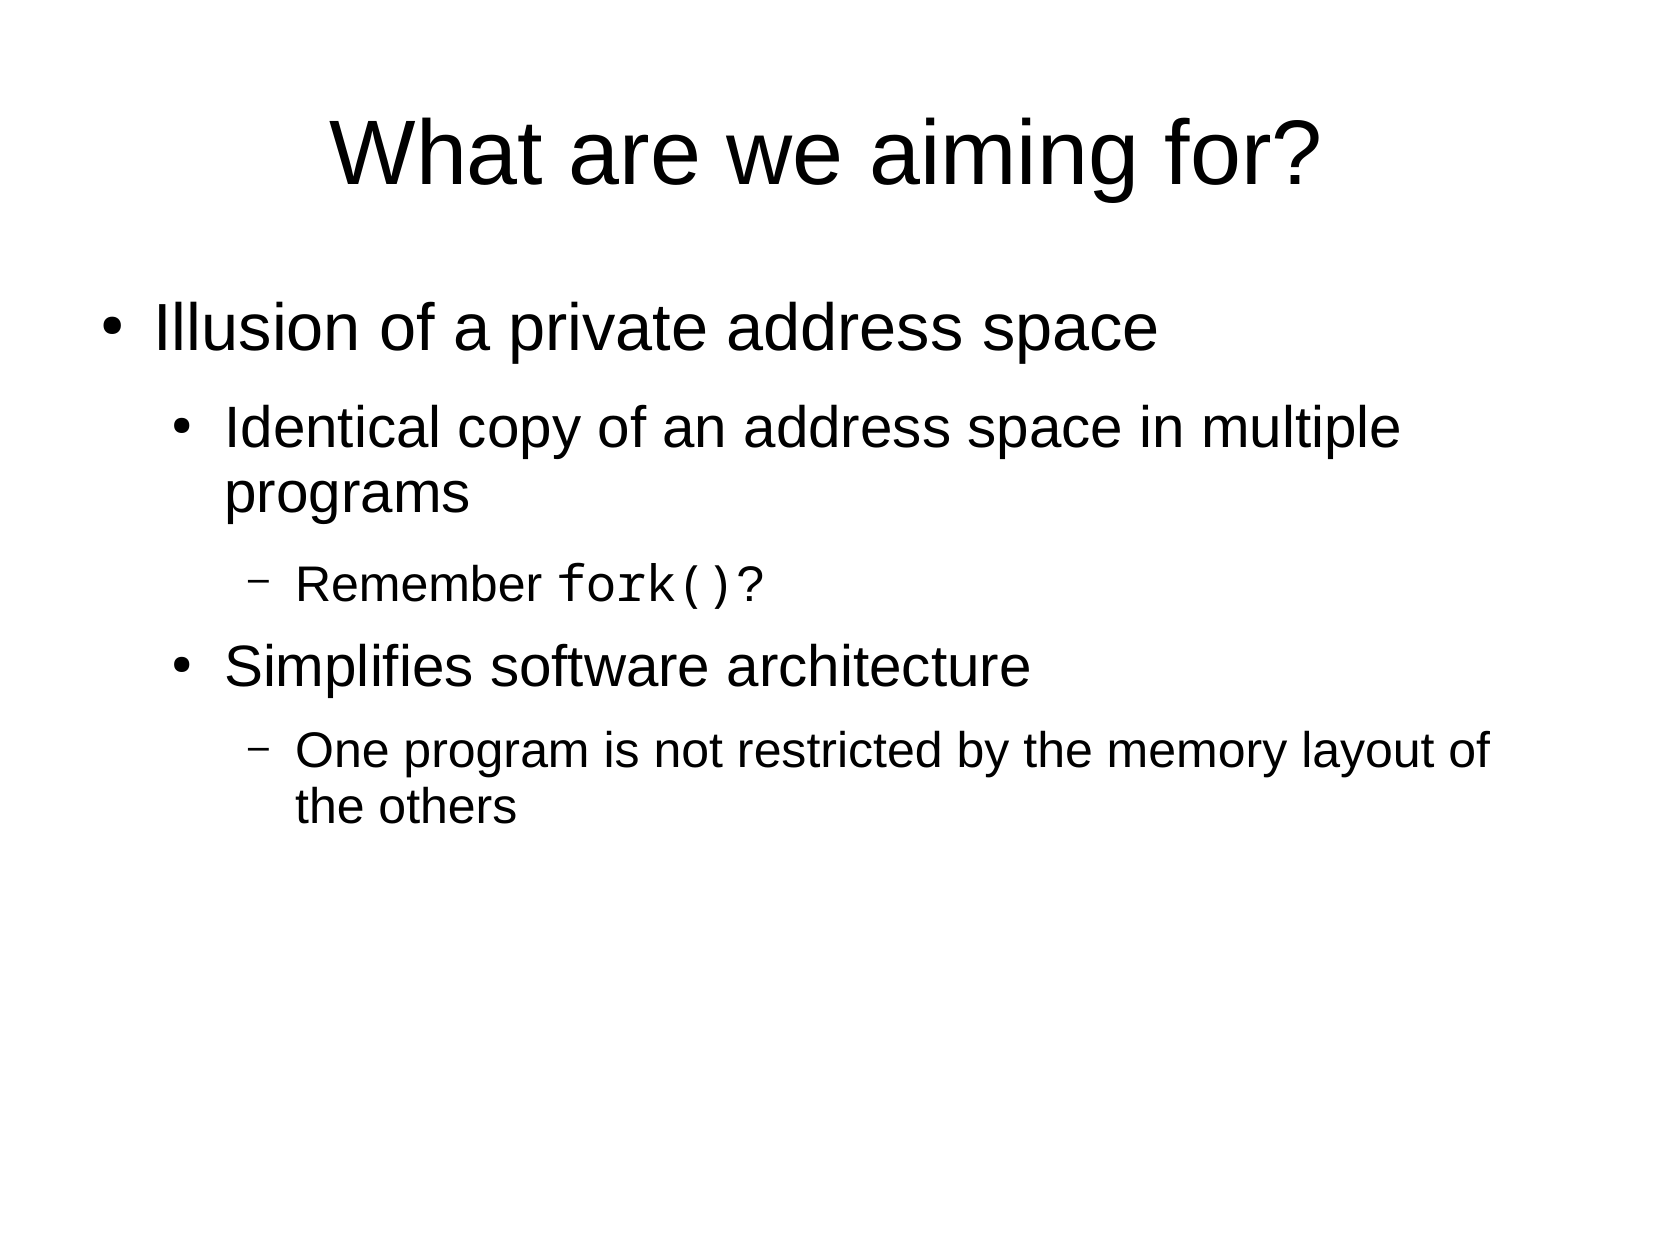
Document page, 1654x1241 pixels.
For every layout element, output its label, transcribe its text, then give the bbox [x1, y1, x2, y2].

title What are we aiming for? [82, 49, 1571, 257]
list Illusion of a private address space Identical copy of an address space in multiple programs Remember fork()? Simplifies software architecture One program is not restricted by the memory layout of the others [82, 290, 1571, 1163]
